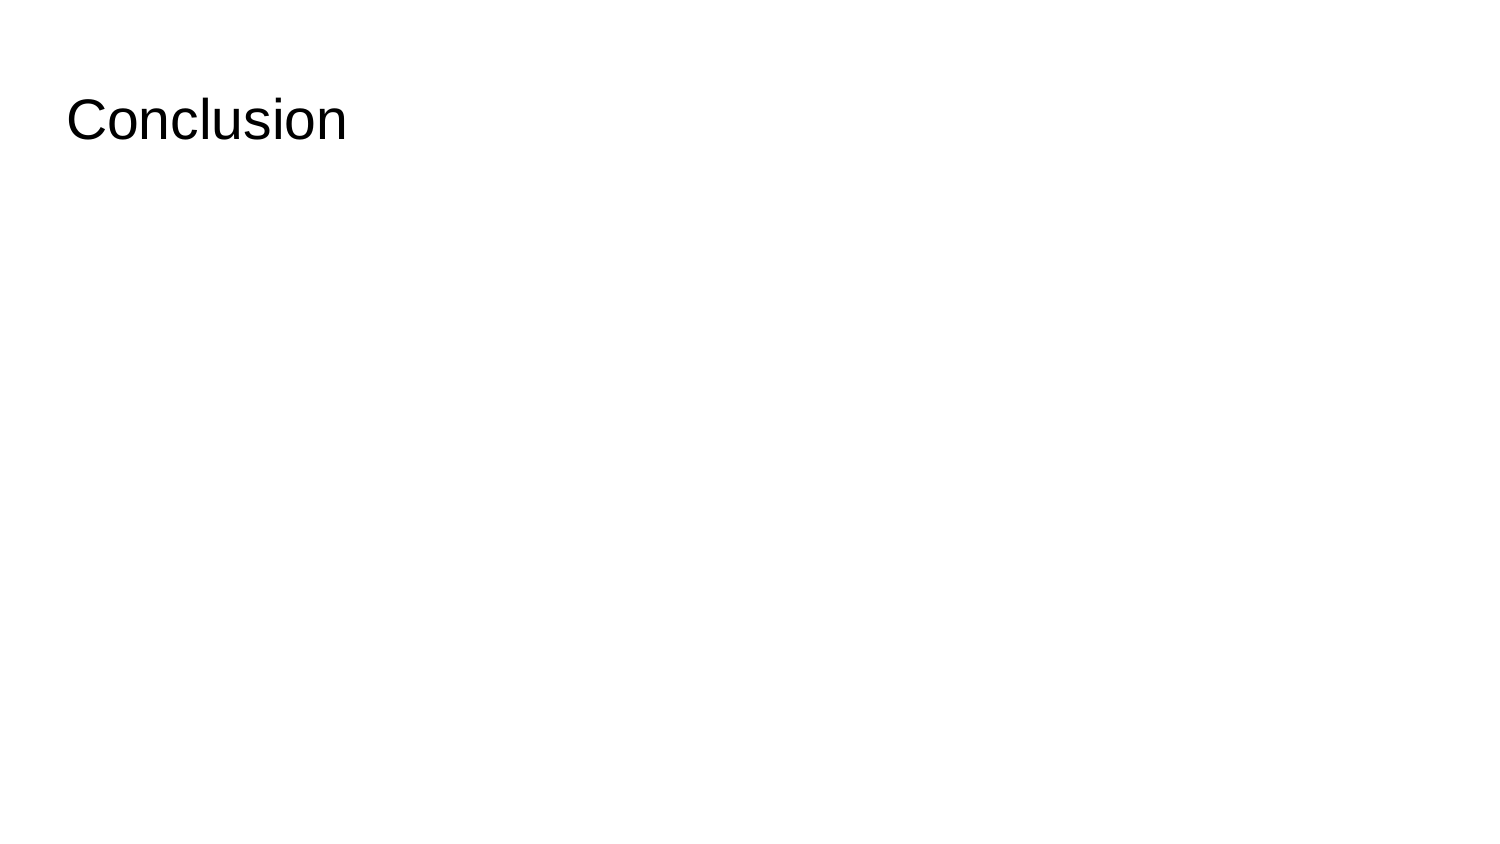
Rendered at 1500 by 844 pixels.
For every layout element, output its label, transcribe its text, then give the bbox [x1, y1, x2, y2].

title Conclusion [51, 72, 1449, 167]
